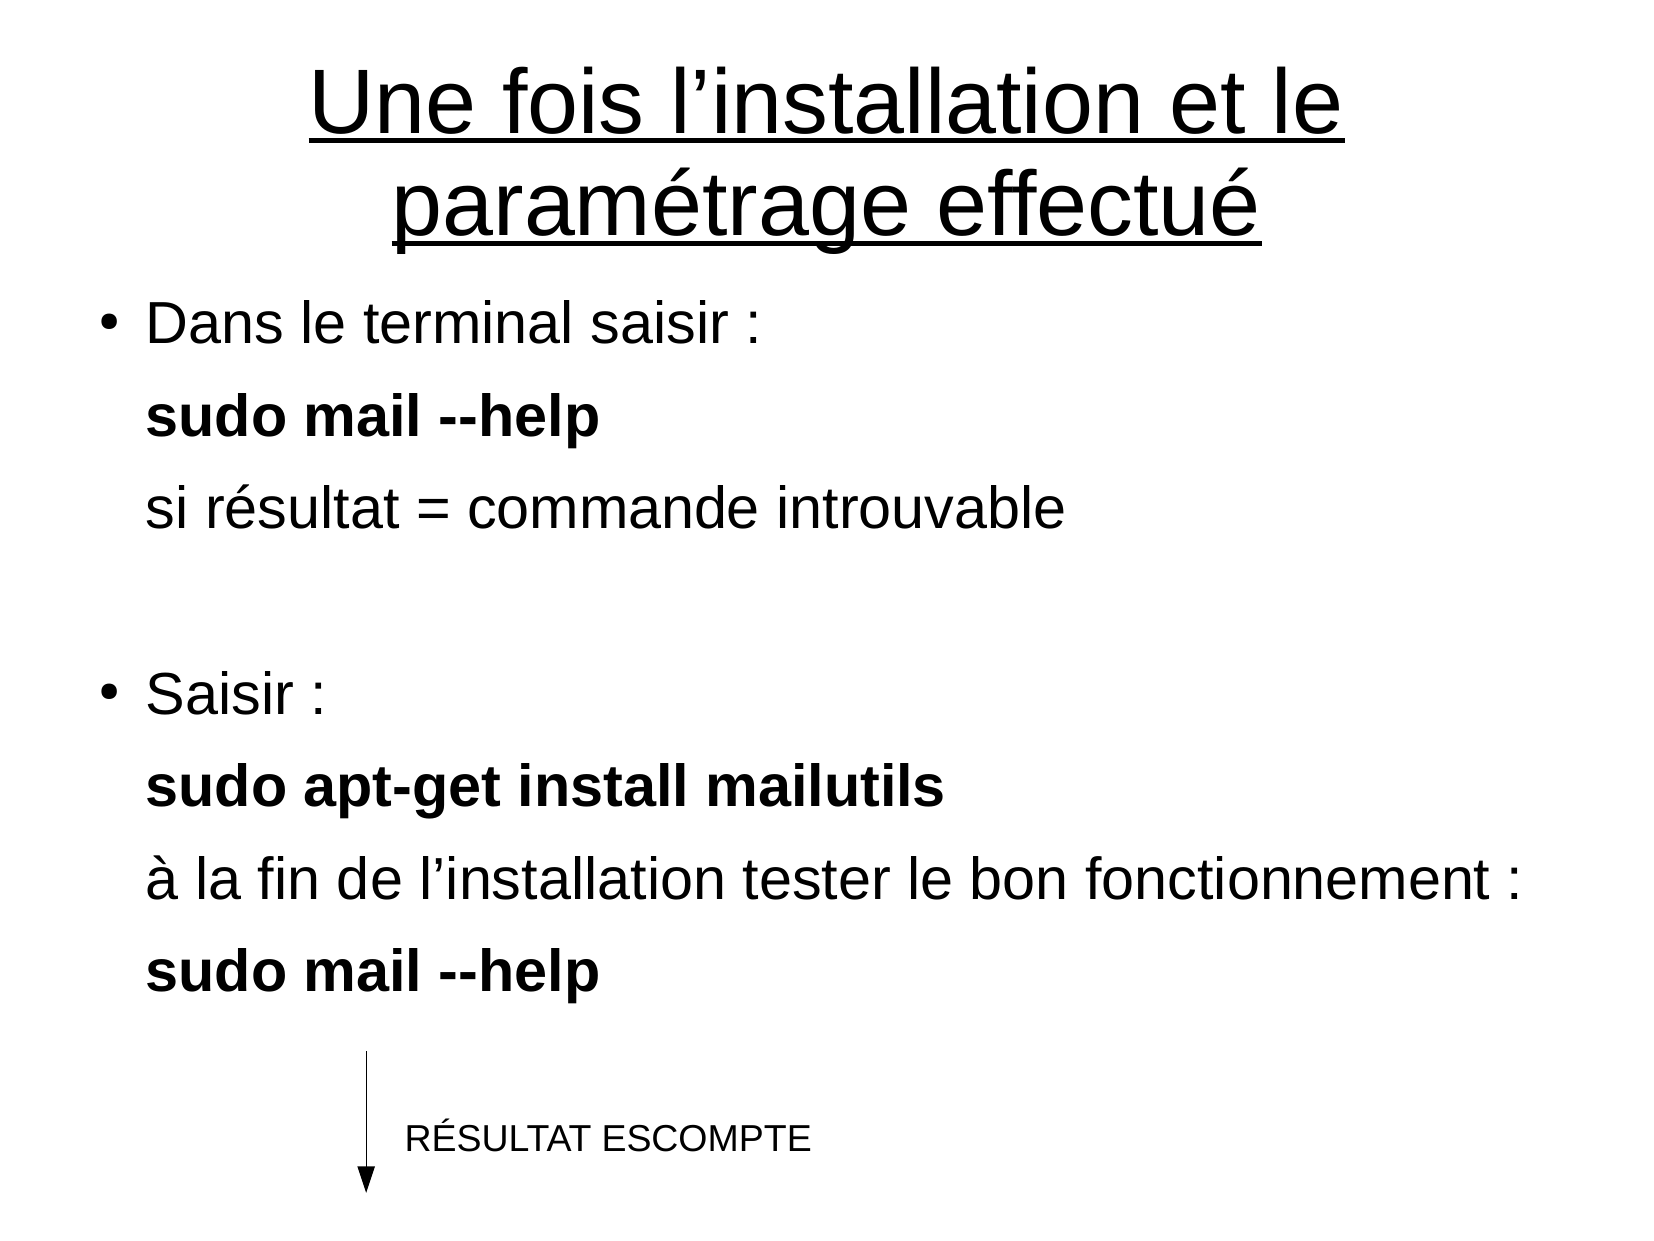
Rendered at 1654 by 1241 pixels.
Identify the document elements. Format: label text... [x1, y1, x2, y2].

list Dans le terminal saisir : sudo mail --help si résultat = commande introuvable Saisir : sudo apt-get install mailutils à la fin de l’installation tester le bon fonctionnement : sudo mail --help [82, 290, 1571, 1010]
title Une fois l’installation et le paramétrage effectué [82, 49, 1571, 257]
text_box RÉSULTAT ESCOMPTE [389, 1110, 945, 1168]
